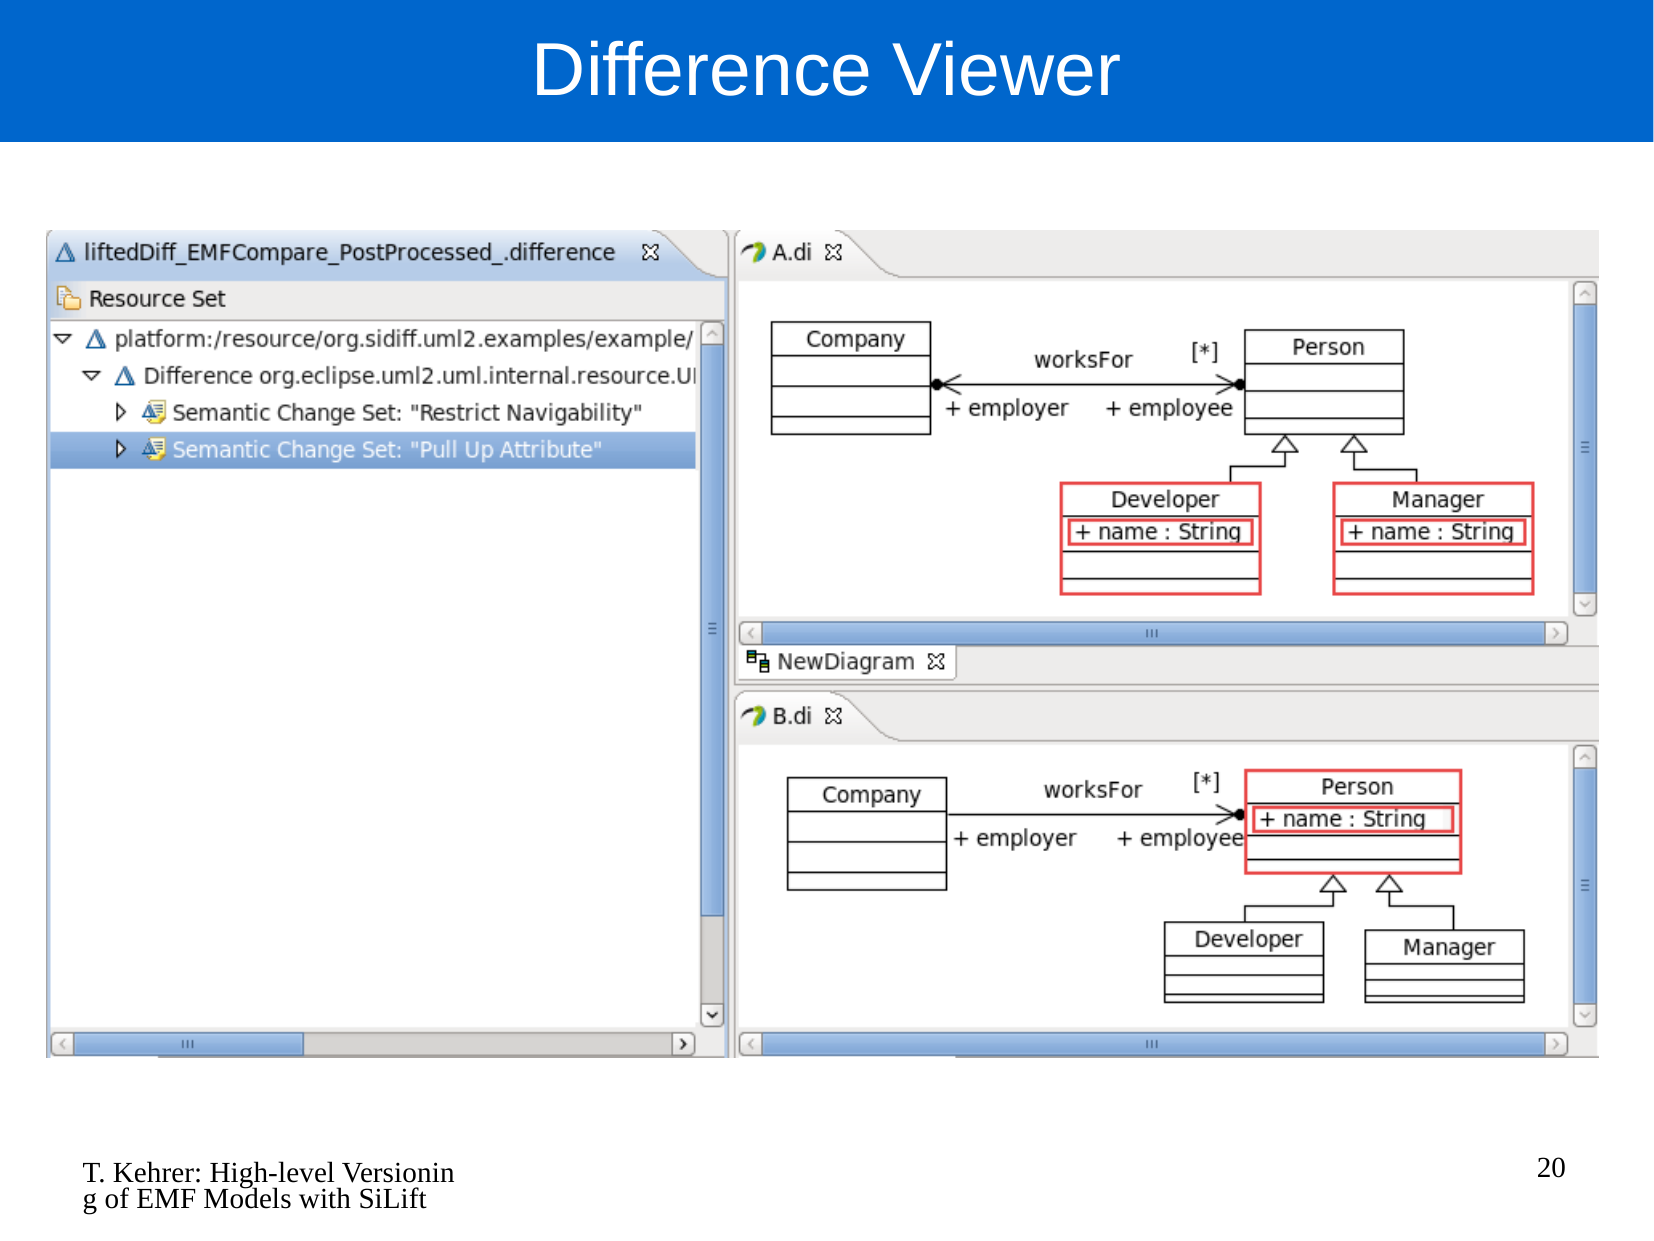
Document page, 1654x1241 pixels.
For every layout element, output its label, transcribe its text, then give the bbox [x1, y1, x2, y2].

title Difference Viewer [0, 0, 1654, 142]
picture [46, 230, 1599, 1058]
